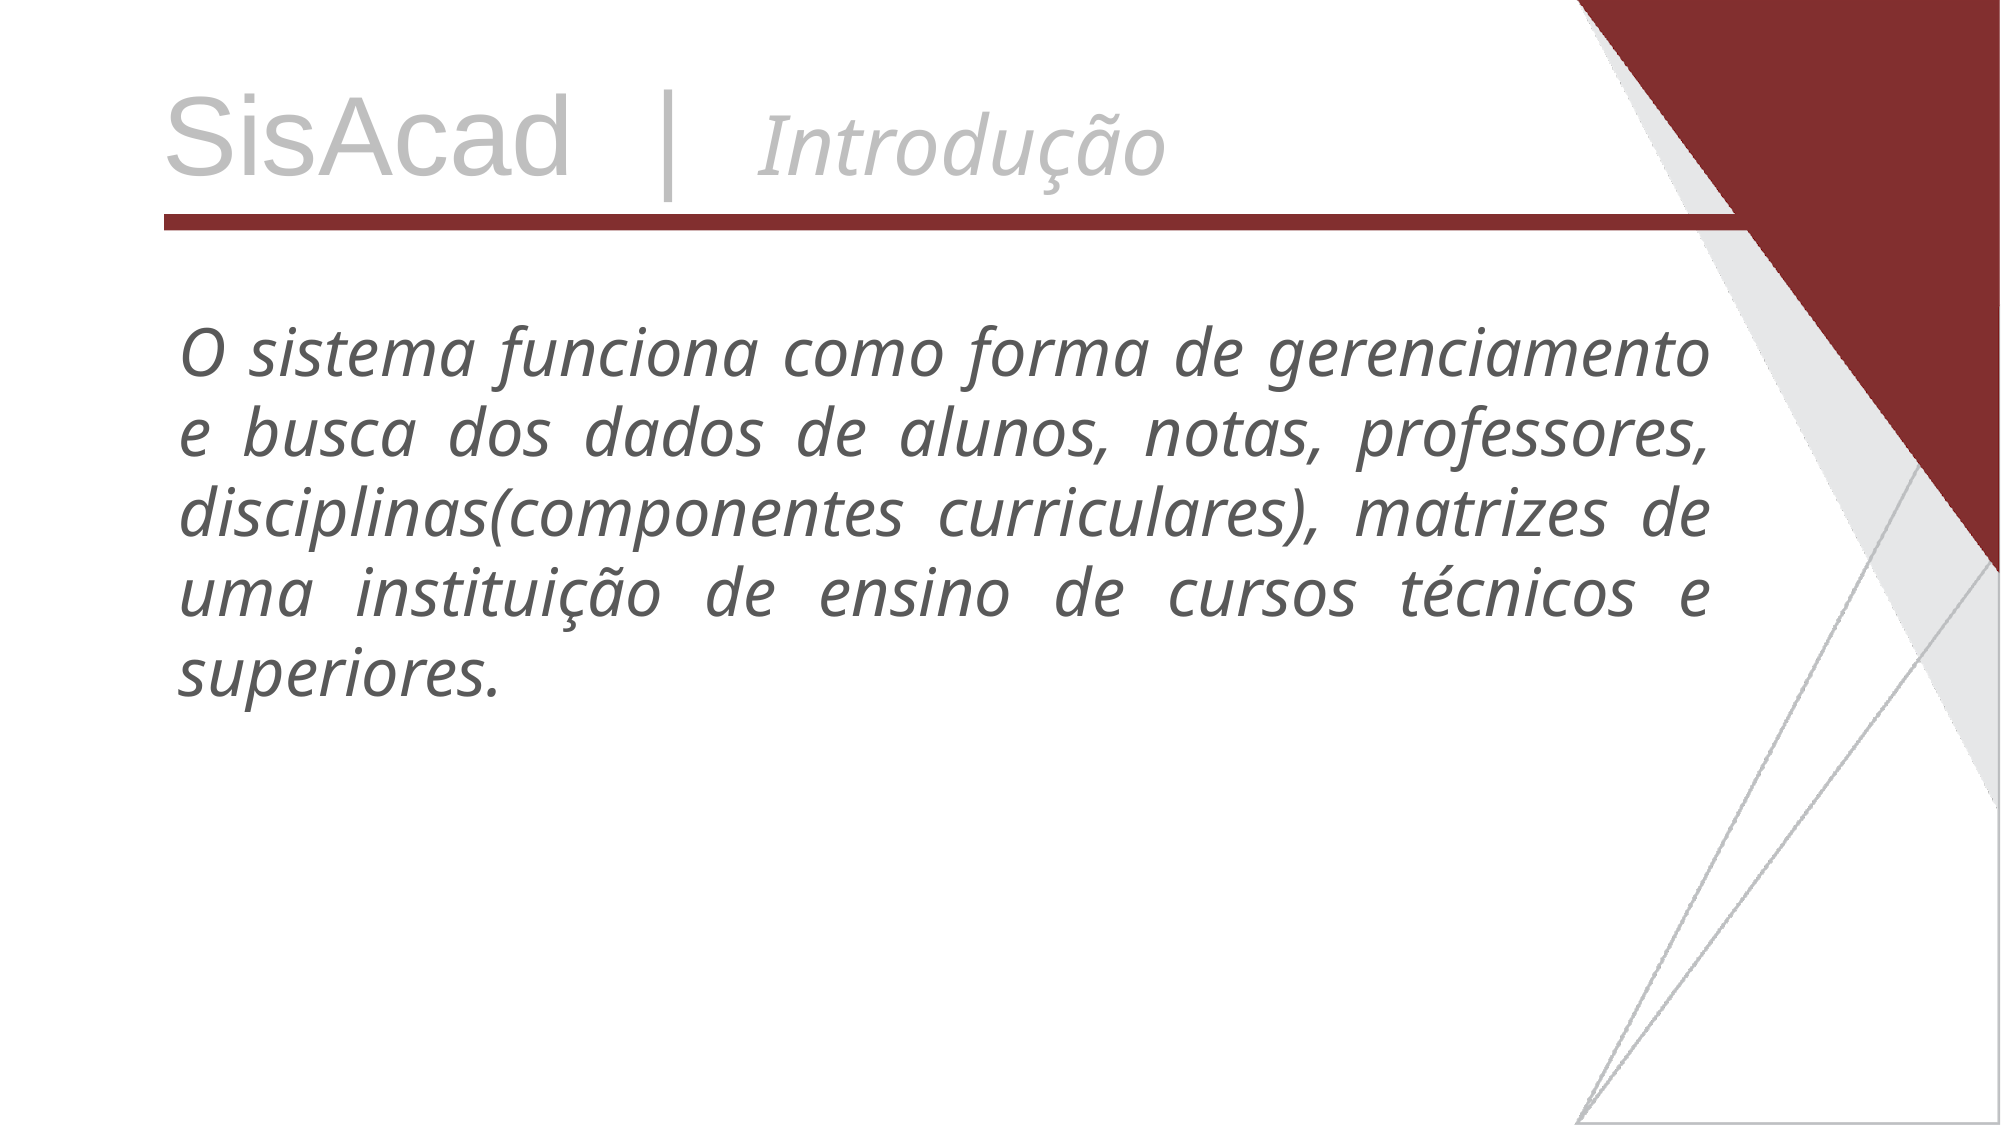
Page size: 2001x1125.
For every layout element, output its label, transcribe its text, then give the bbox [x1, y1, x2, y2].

text_box [164, 214, 1927, 231]
picture [0, 0, 2001, 1125]
text_box O sistema funciona como forma de gerenciamento e busca dos dados de alunos, notas, professores, disciplinas(componentes curriculares), matrizes de uma instituição de ensino de cursos técnicos e superiores. [164, 302, 1730, 1125]
text_box SisAcad | Introdução [147, 55, 1681, 208]
